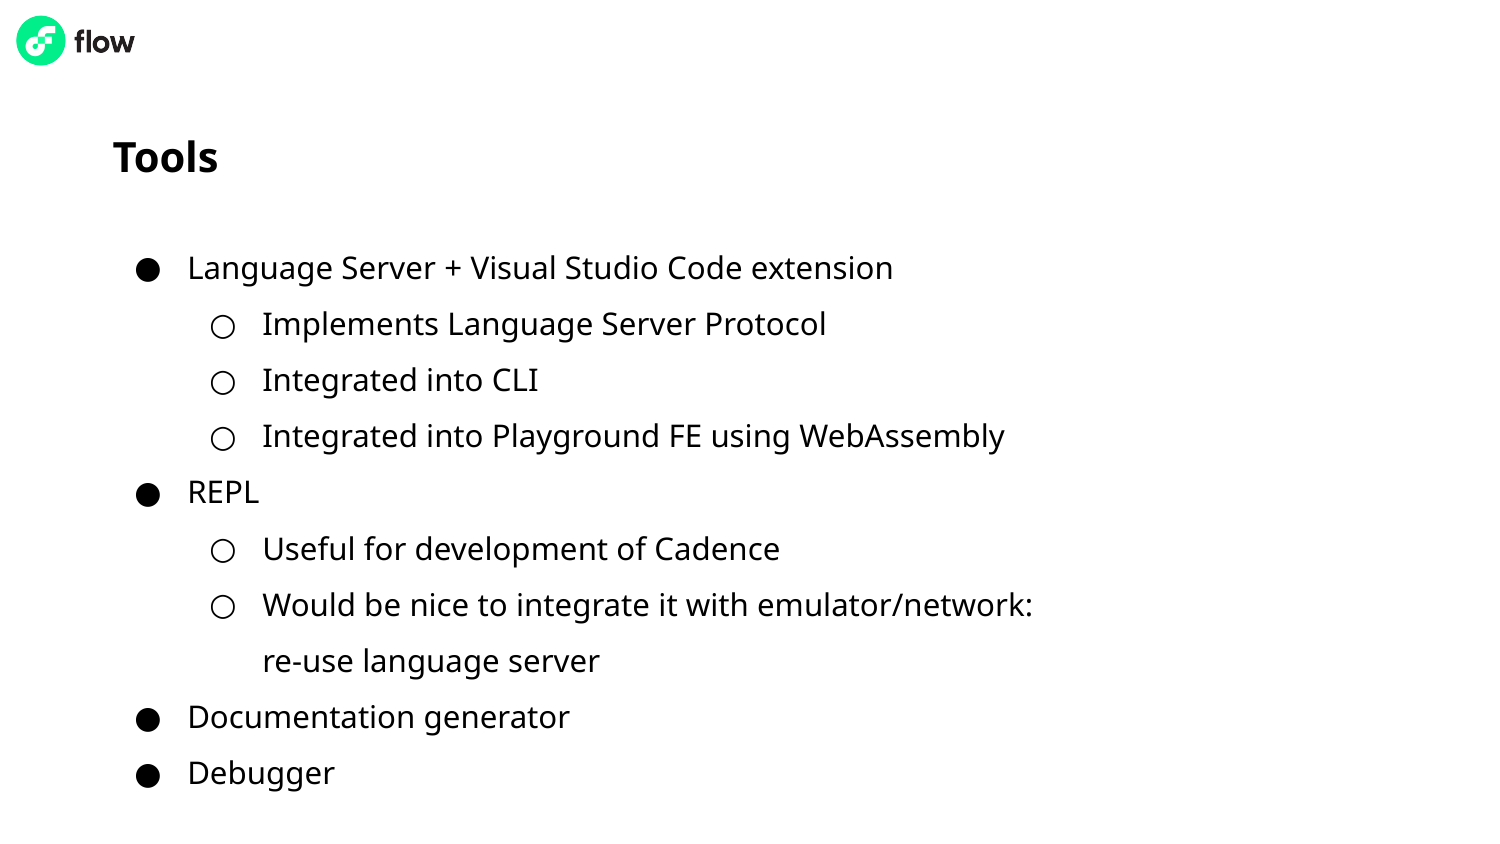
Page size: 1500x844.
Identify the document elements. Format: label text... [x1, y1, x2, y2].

picture [14, 14, 137, 67]
text_box Language Server + Visual Studio Code extension Implements Language Server Protocol Integrated into CLI Integrated into Playground FE using WebAssembly REPL Useful for development of Cadence Would be nice to integrate it with emulator/network: re-use language server Documentation generator Debugger [97, 214, 1409, 823]
text_box Tools [97, 115, 820, 197]
